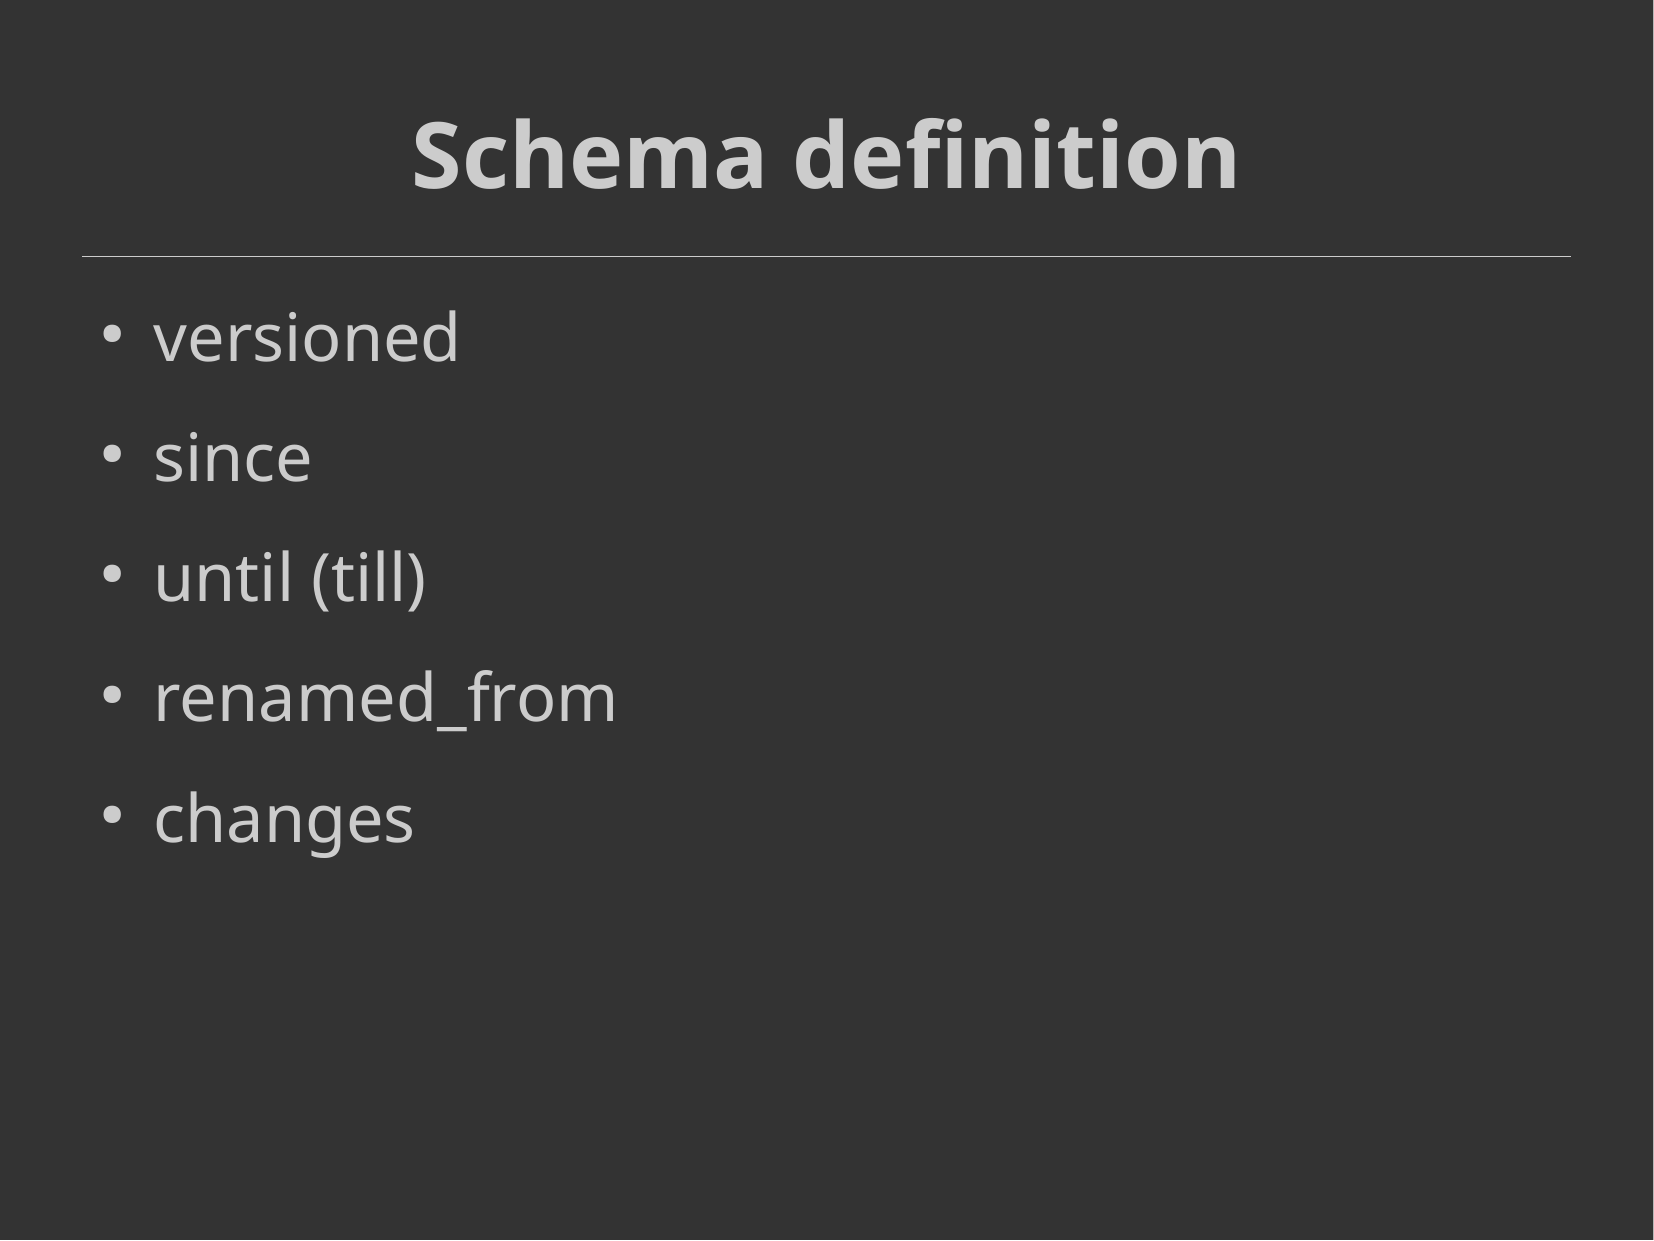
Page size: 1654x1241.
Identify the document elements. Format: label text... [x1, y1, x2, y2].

title Schema definition [82, 49, 1571, 257]
list versioned since until (till) renamed_from changes [82, 290, 1571, 1010]
